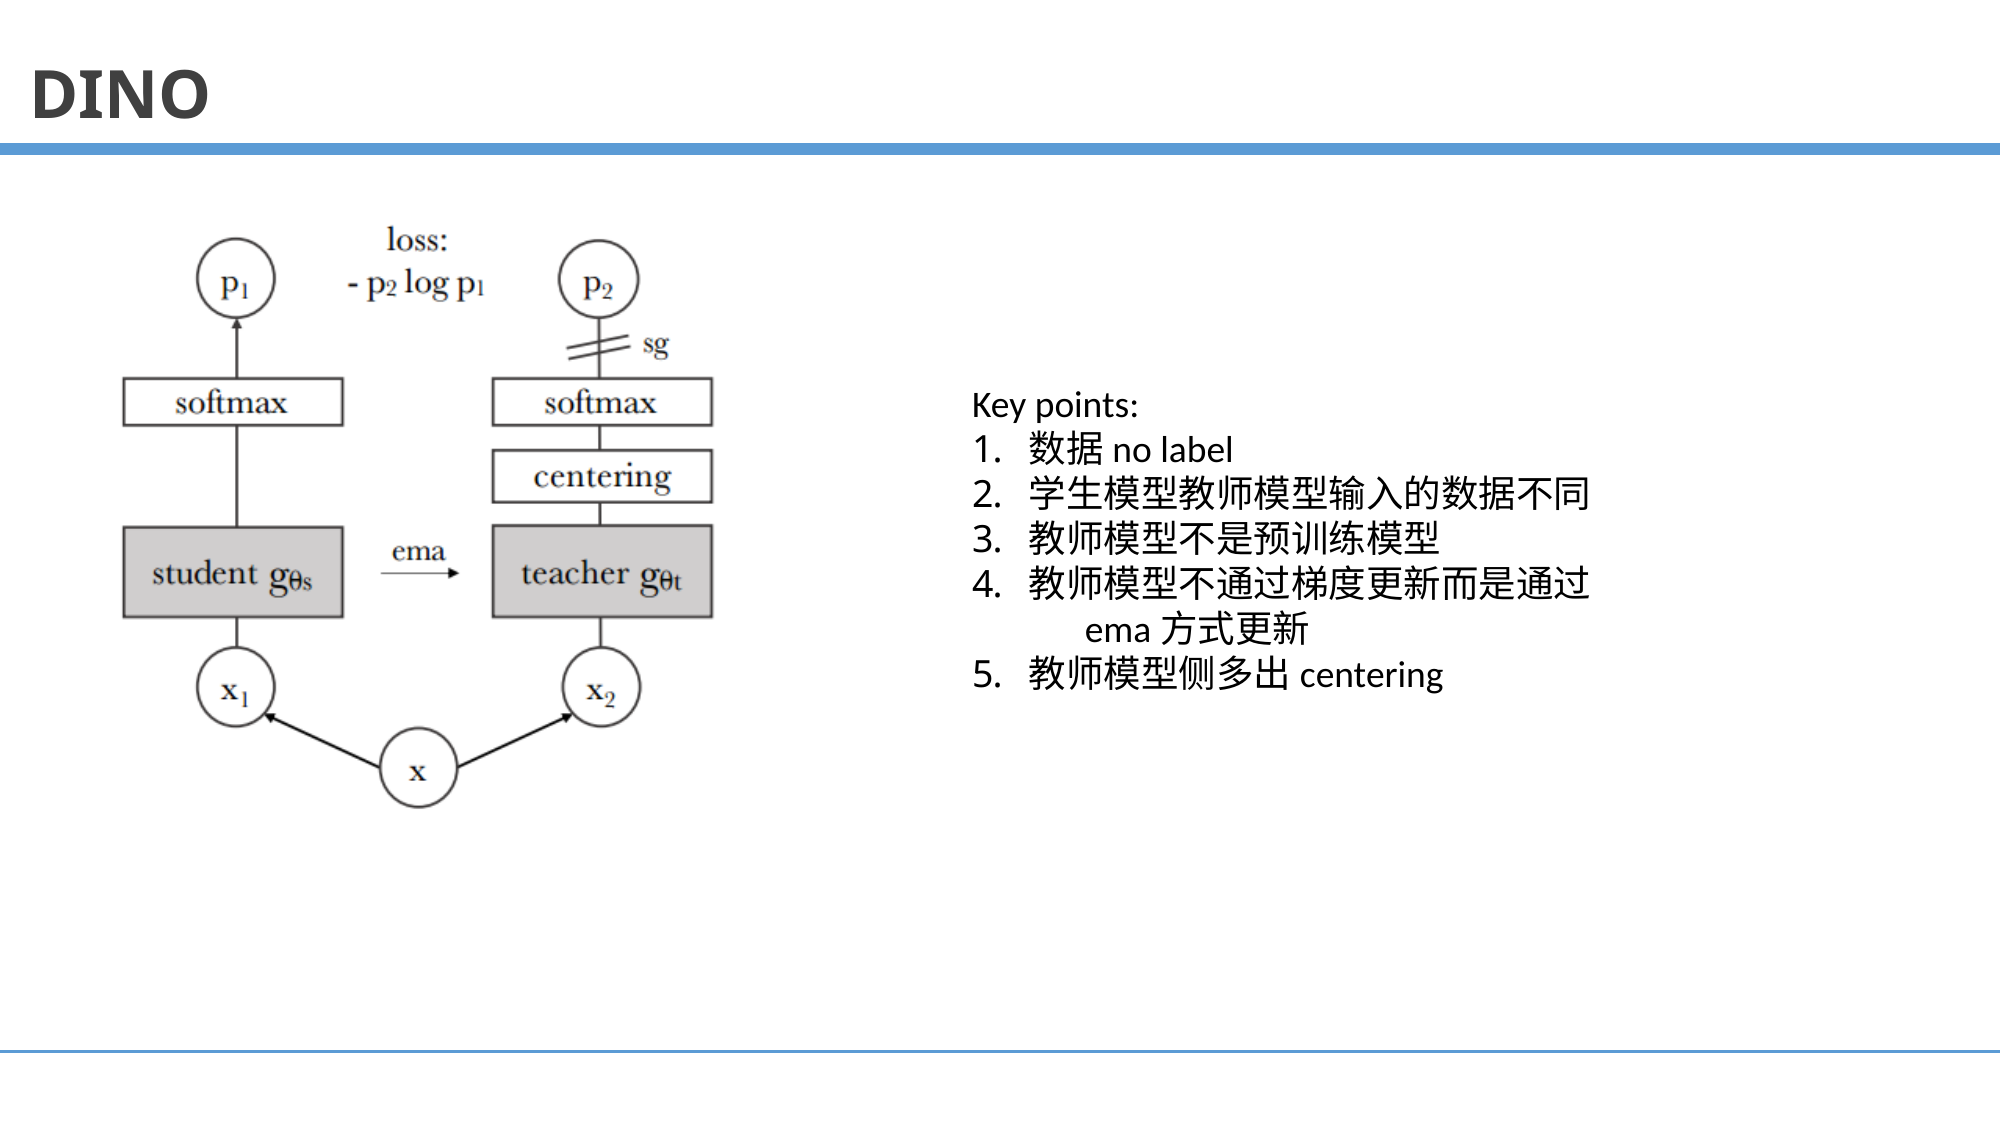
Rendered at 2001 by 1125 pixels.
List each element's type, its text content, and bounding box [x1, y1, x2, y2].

picture [76, 180, 755, 820]
text_box DINO [14, 44, 234, 141]
text_box Key points: 数据no label 学生模型教师模型输入的数据不同 教师模型不是预训练模型 教师模型不通过梯度更新而是通过ema方式更新 教师模型侧多出centering [957, 372, 1623, 707]
